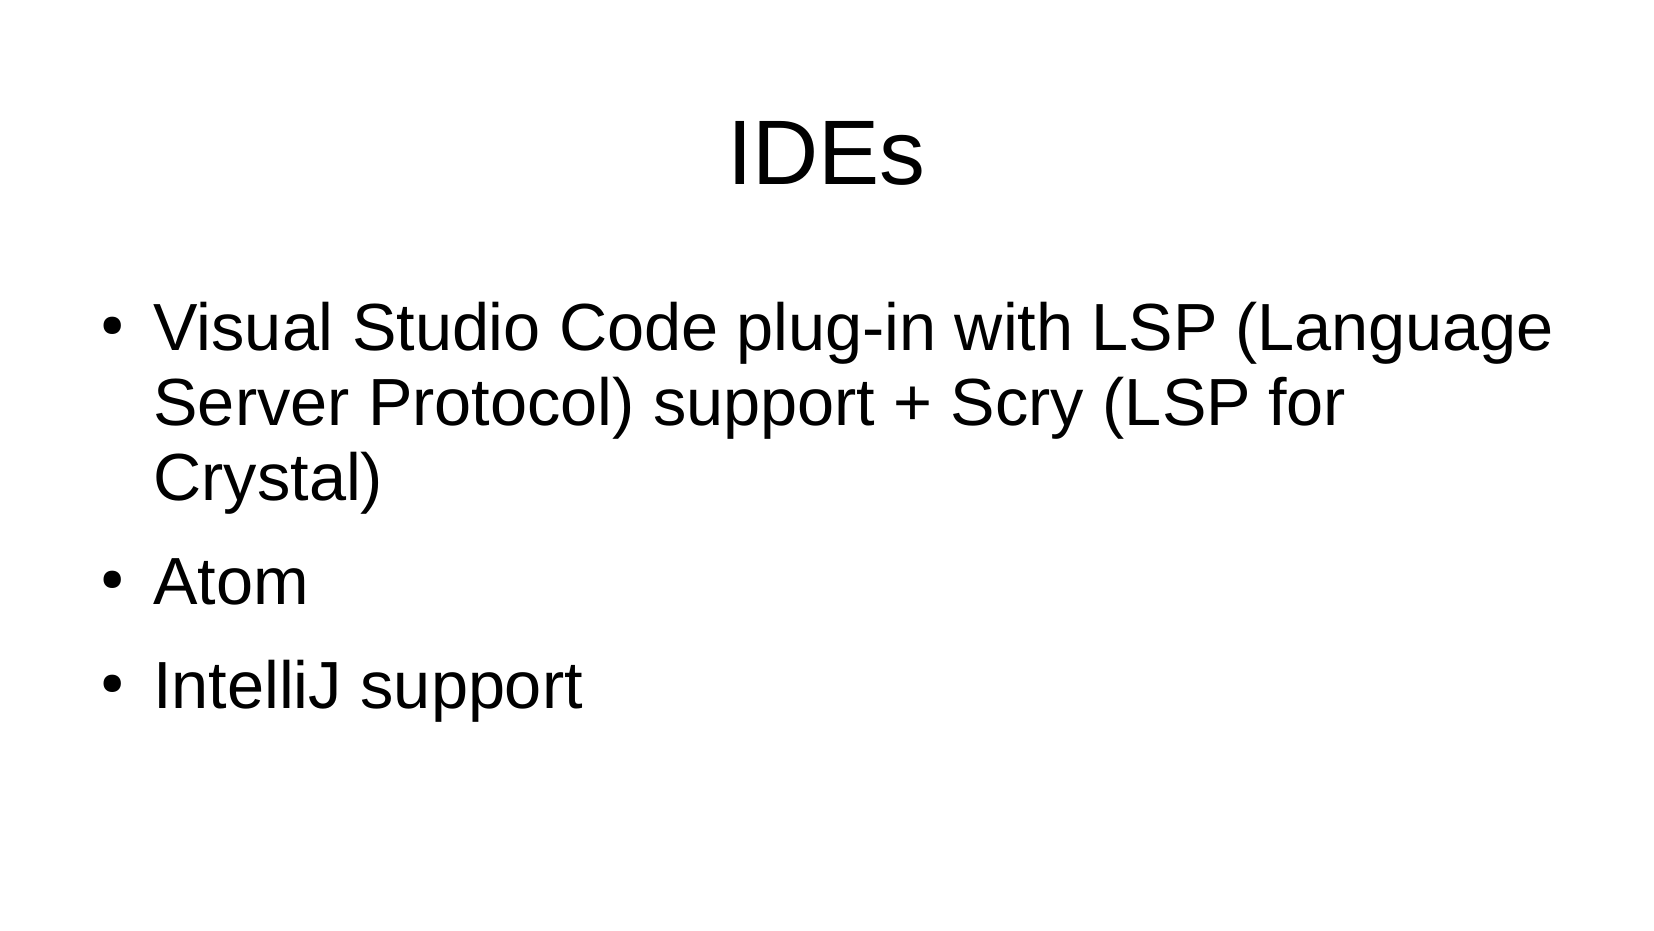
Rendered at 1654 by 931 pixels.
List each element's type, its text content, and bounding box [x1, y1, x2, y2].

list Visual Studio Code plug-in with LSP (Language Server Protocol) support + Scry (LSP for Crystal) Atom IntelliJ support [82, 290, 1571, 856]
title IDEs [82, 49, 1571, 257]
